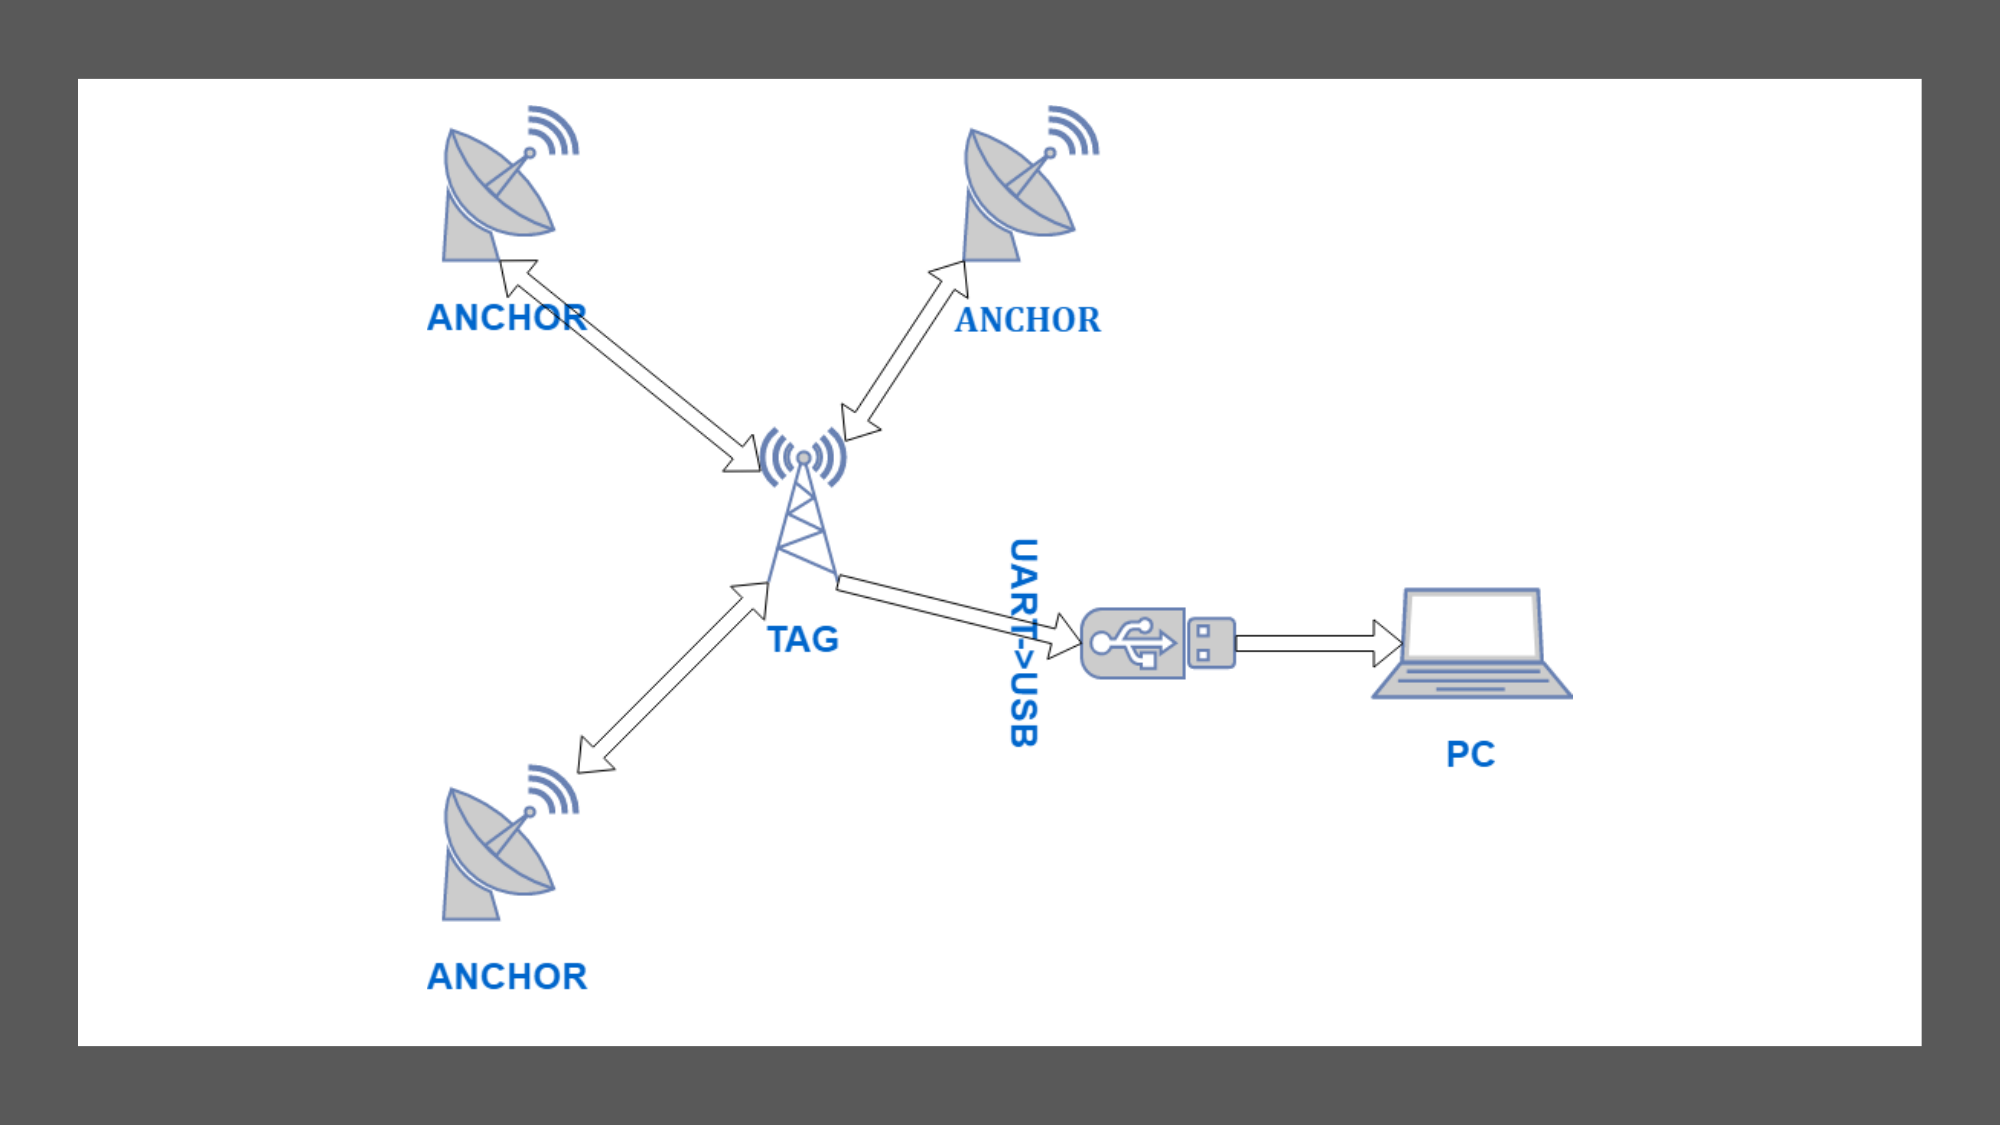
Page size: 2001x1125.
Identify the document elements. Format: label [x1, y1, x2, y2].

picture [427, 105, 1573, 1020]
text_box [0, 0, 2000, 1125]
